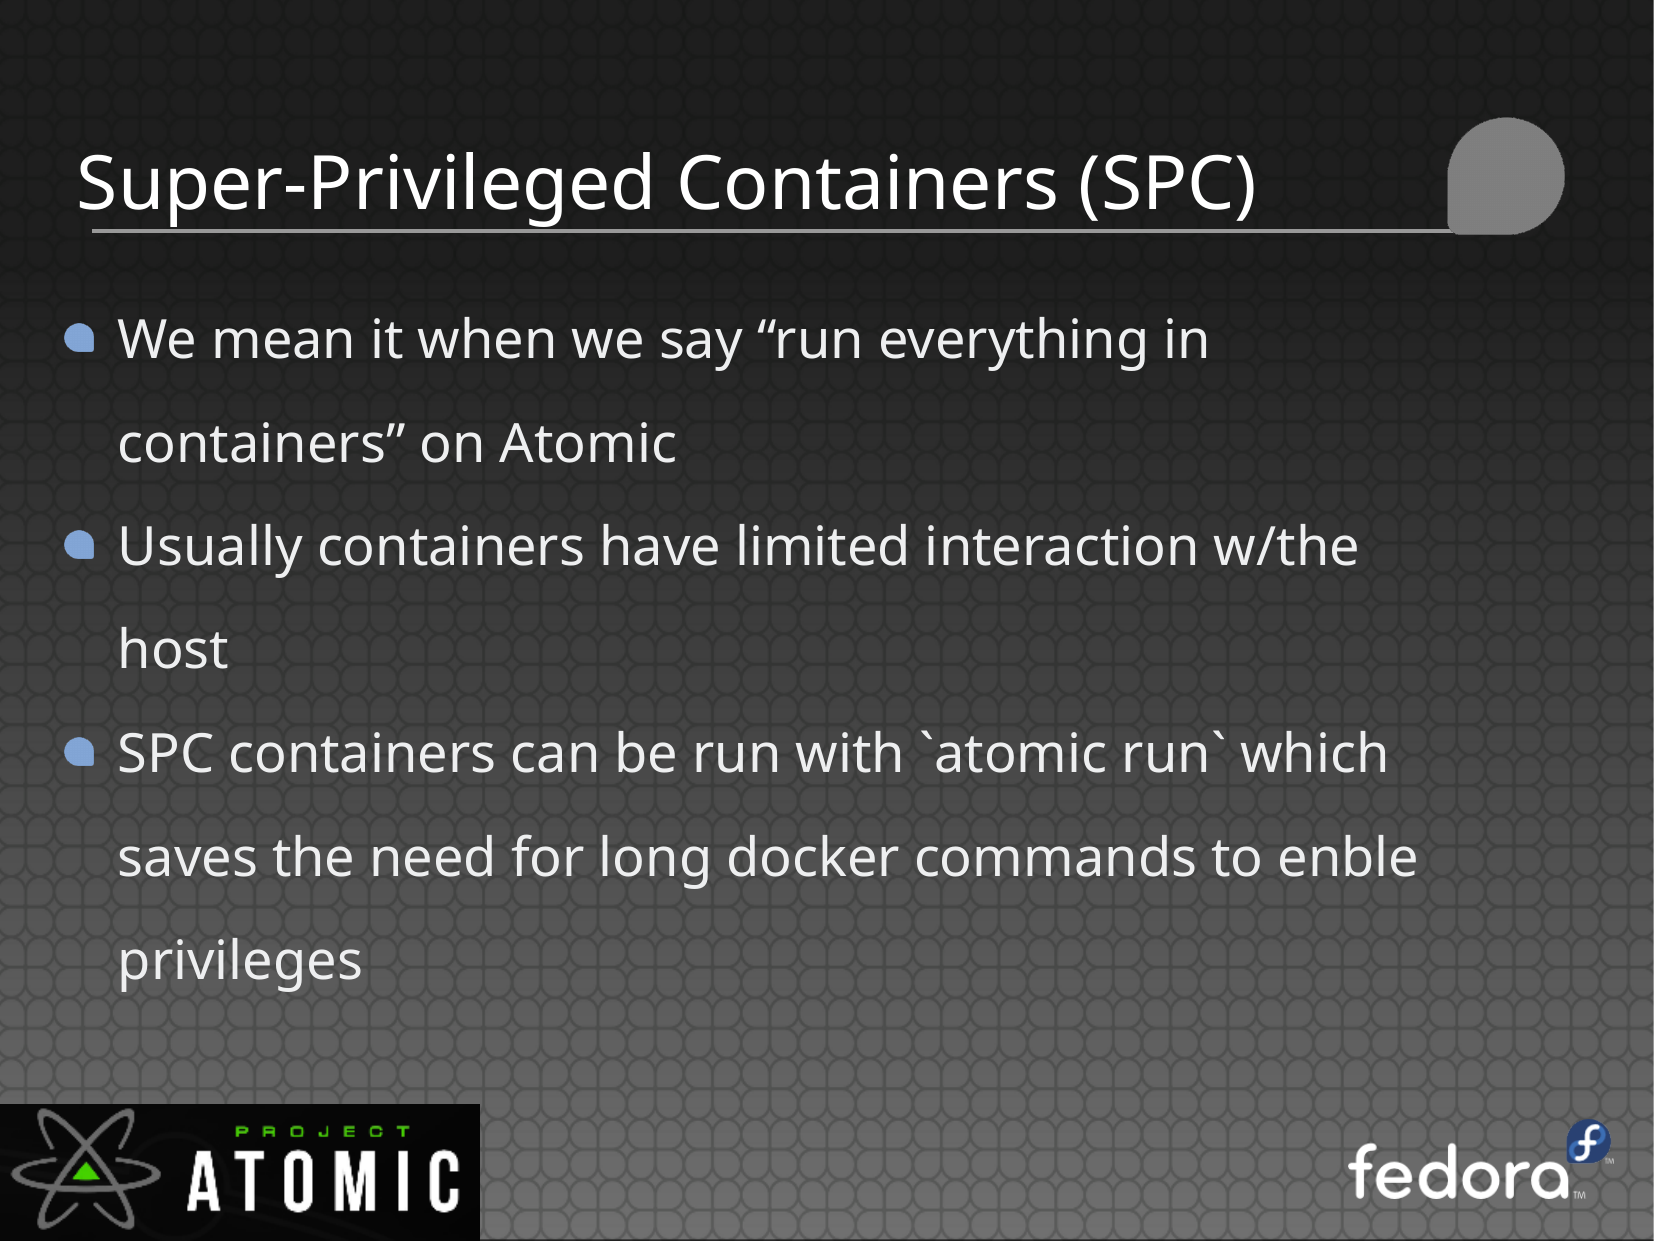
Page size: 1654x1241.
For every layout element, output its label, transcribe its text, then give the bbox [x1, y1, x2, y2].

title Super-Privileged Containers (SPC) [76, 112, 1566, 249]
list We mean it when we say “run everything in containers” on Atomic Usually containers have limited interaction w/the host SPC containers can be run with `atomic run` which saves the need for long docker commands to enble privileges [46, 300, 1536, 1167]
picture [0, 0, 1654, 1241]
